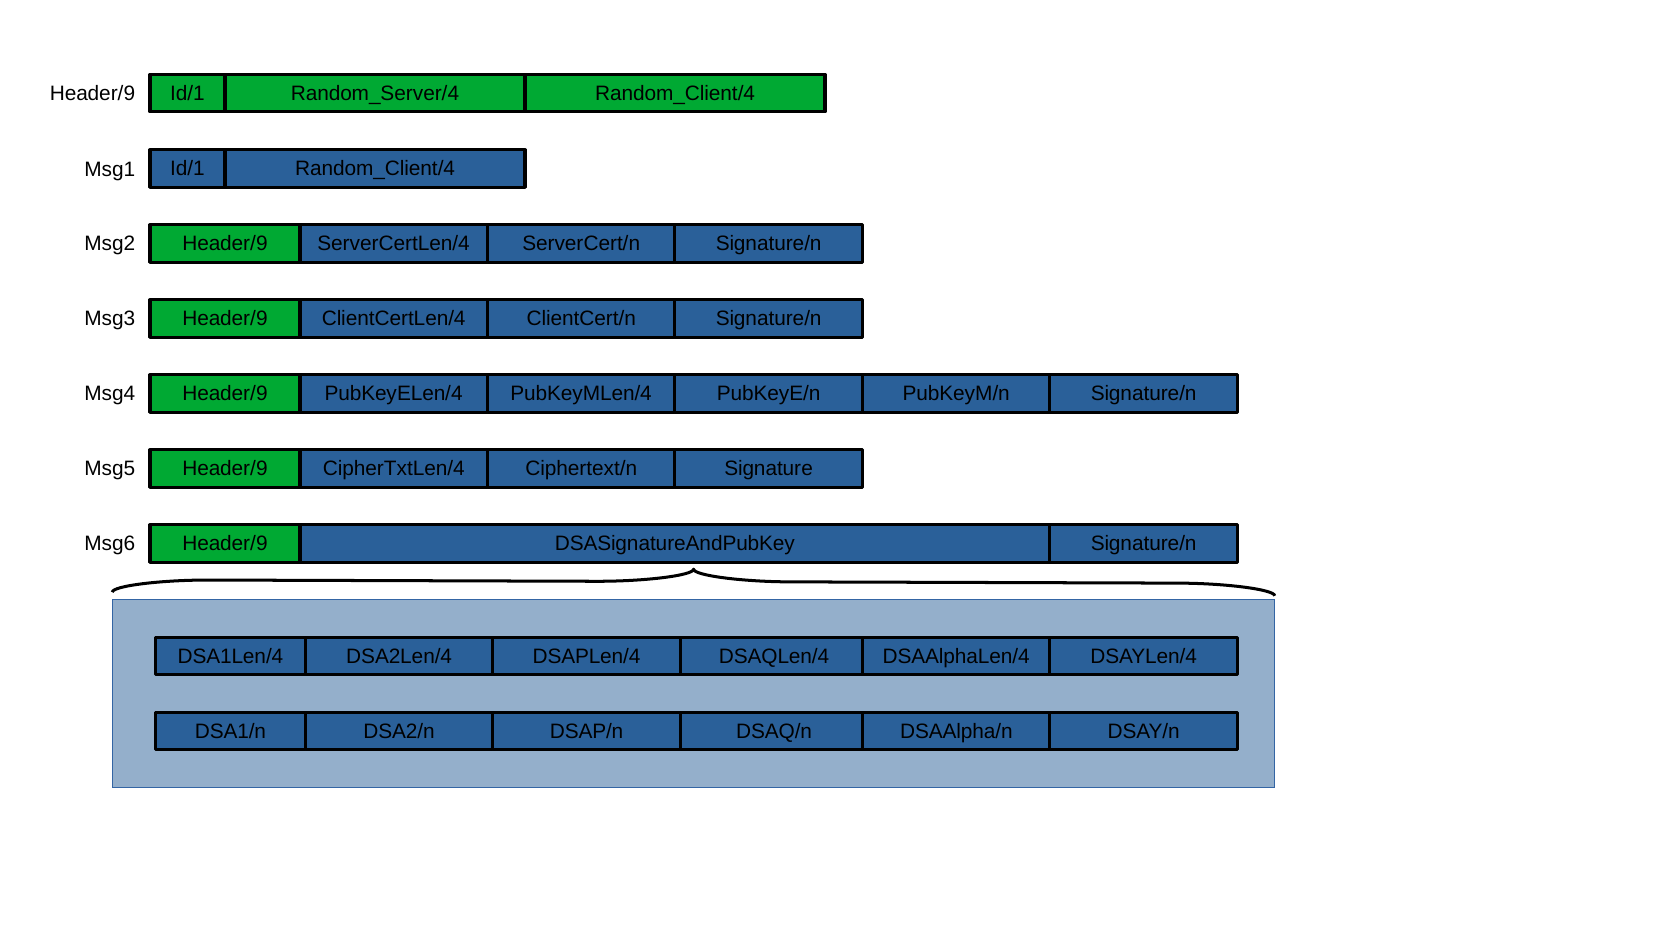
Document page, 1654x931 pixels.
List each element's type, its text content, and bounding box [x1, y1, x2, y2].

text_box Header/9 [35, 74, 151, 113]
text_box PubKeyELen/4 [301, 374, 487, 413]
text_box Signature/n [1049, 374, 1238, 413]
text_box Msg1 [69, 150, 151, 189]
text_box Msg4 [69, 374, 150, 413]
text_box Msg6 [69, 524, 150, 563]
text_box Id/1 [151, 74, 225, 112]
text_box Header/9 [150, 299, 301, 338]
text_box PubKeyMLen/4 [487, 374, 674, 413]
text_box Random_Server/4 [225, 74, 526, 112]
text_box DSAP/n [492, 712, 680, 750]
text_box ClientCertLen/4 [301, 299, 487, 338]
text_box DSA2Len/4 [306, 637, 492, 675]
text_box PubKeyE/n [674, 374, 862, 413]
text_box Signature/n [674, 224, 863, 263]
text_box Header/9 [150, 224, 301, 263]
text_box Signature/n [674, 299, 863, 338]
text_box Msg3 [69, 299, 150, 338]
text_box Ciphertext/n [487, 449, 674, 488]
text_box DSA1Len/4 [155, 637, 306, 675]
text_box Header/9 [150, 449, 301, 488]
text_box ServerCertLen/4 [301, 224, 487, 263]
text_box [112, 599, 1275, 788]
text_box Header/9 [150, 374, 301, 413]
text_box ClientCert/n [487, 299, 674, 338]
text_box DSA1/n [155, 712, 306, 750]
text_box Msg2 [69, 224, 150, 263]
text_box DSAAlpha/n [862, 712, 1049, 750]
text_box DSAY/n [1049, 712, 1238, 750]
text_box Msg5 [69, 449, 150, 488]
text_box DSA2/n [306, 712, 492, 750]
text_box DSAQ/n [680, 712, 862, 750]
text_box Id/1 [150, 149, 225, 188]
text_box DSAAlphaLen/4 [862, 637, 1049, 675]
text_box ServerCert/n [487, 224, 674, 263]
text_box Random_Client/4 [225, 149, 526, 188]
text_box DSAYLen/4 [1049, 637, 1238, 675]
text_box Random_Client/4 [526, 74, 826, 112]
text_box DSAPLen/4 [492, 637, 680, 675]
text_box Signature/n [1049, 524, 1238, 563]
text_box Signature [674, 449, 863, 488]
text_box PubKeyM/n [862, 374, 1049, 413]
text_box DSAQLen/4 [680, 637, 862, 675]
text_box Header/9 [150, 524, 301, 563]
text_box DSASignatureAndPubKey [301, 524, 1049, 563]
text_box CipherTxtLen/4 [301, 449, 487, 488]
